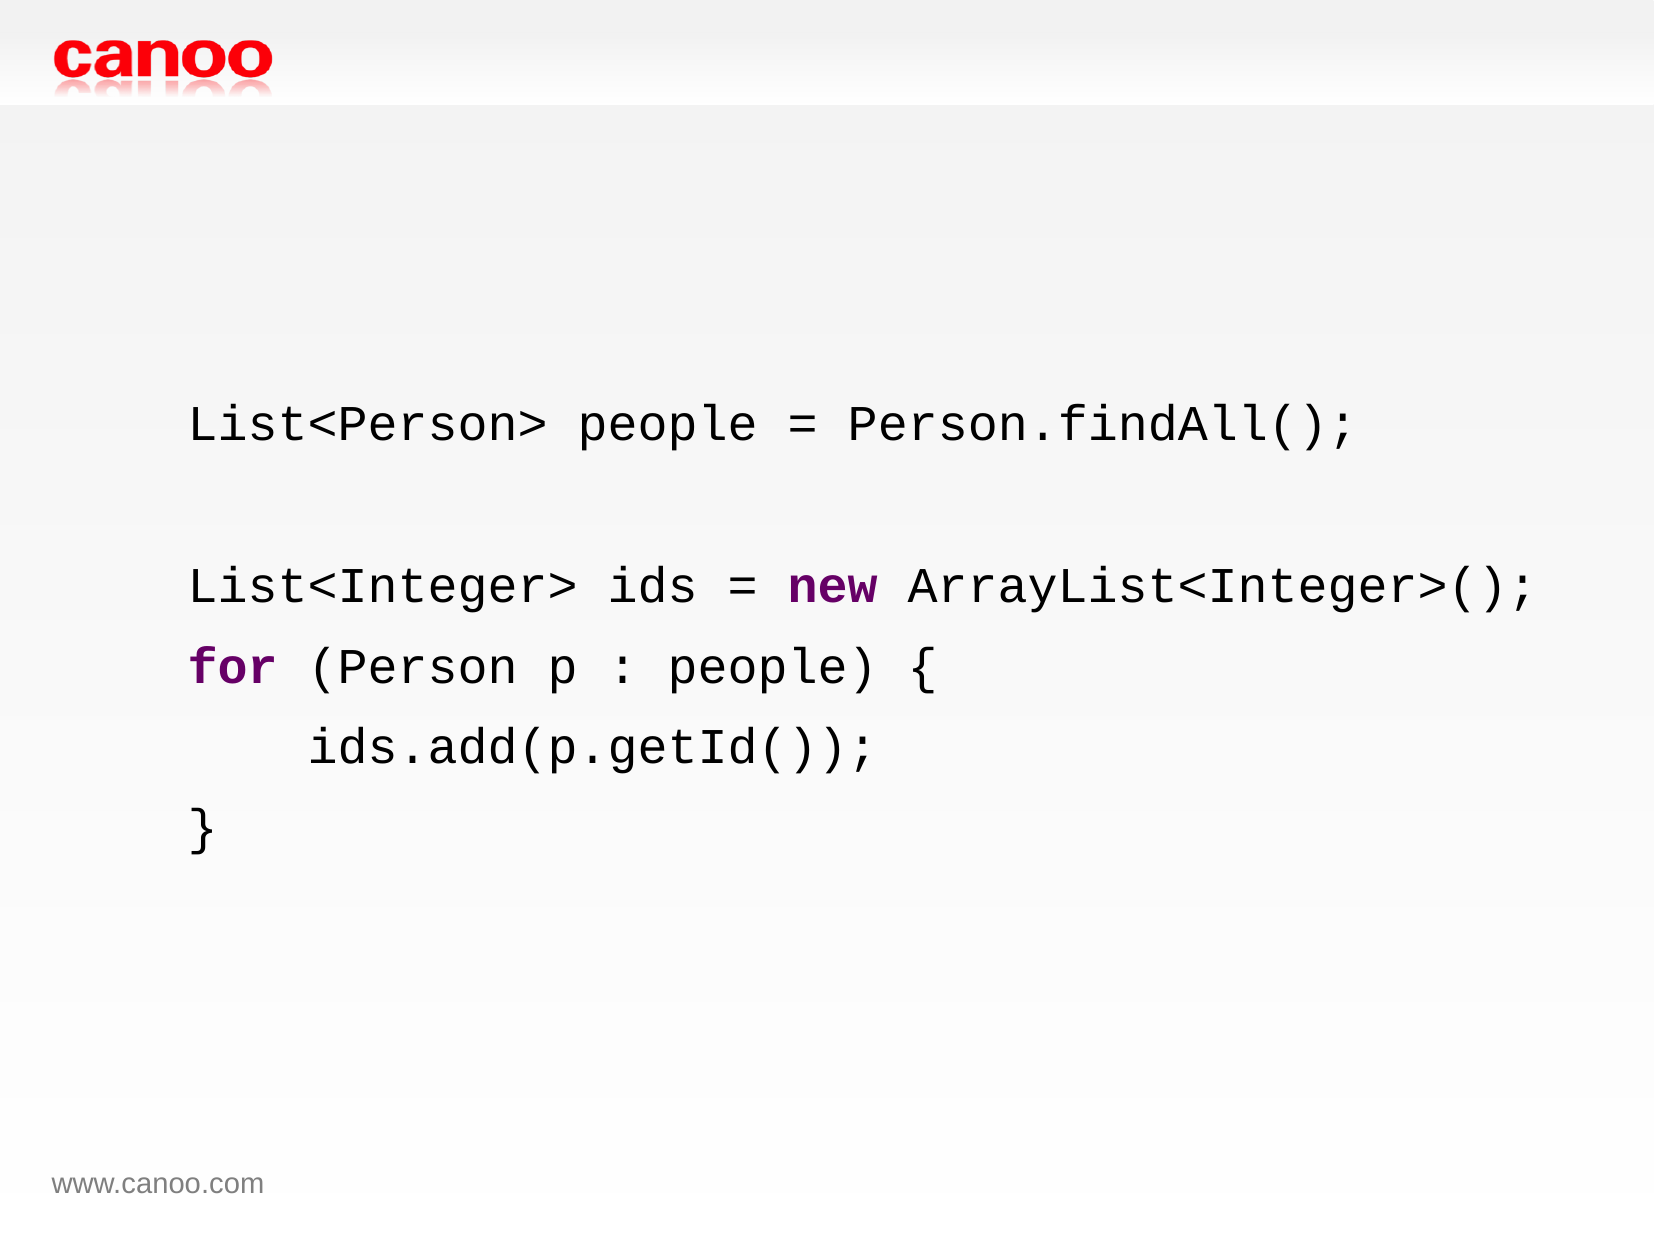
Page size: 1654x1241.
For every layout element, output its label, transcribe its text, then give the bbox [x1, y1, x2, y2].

picture [51, 37, 273, 119]
text_box List<Person> people = Person.findAll(); List<Integer> ids = new ArrayList<Integer>(); for (Person p : people) { ids.add(p.getId()); } [187, 145, 1609, 1100]
